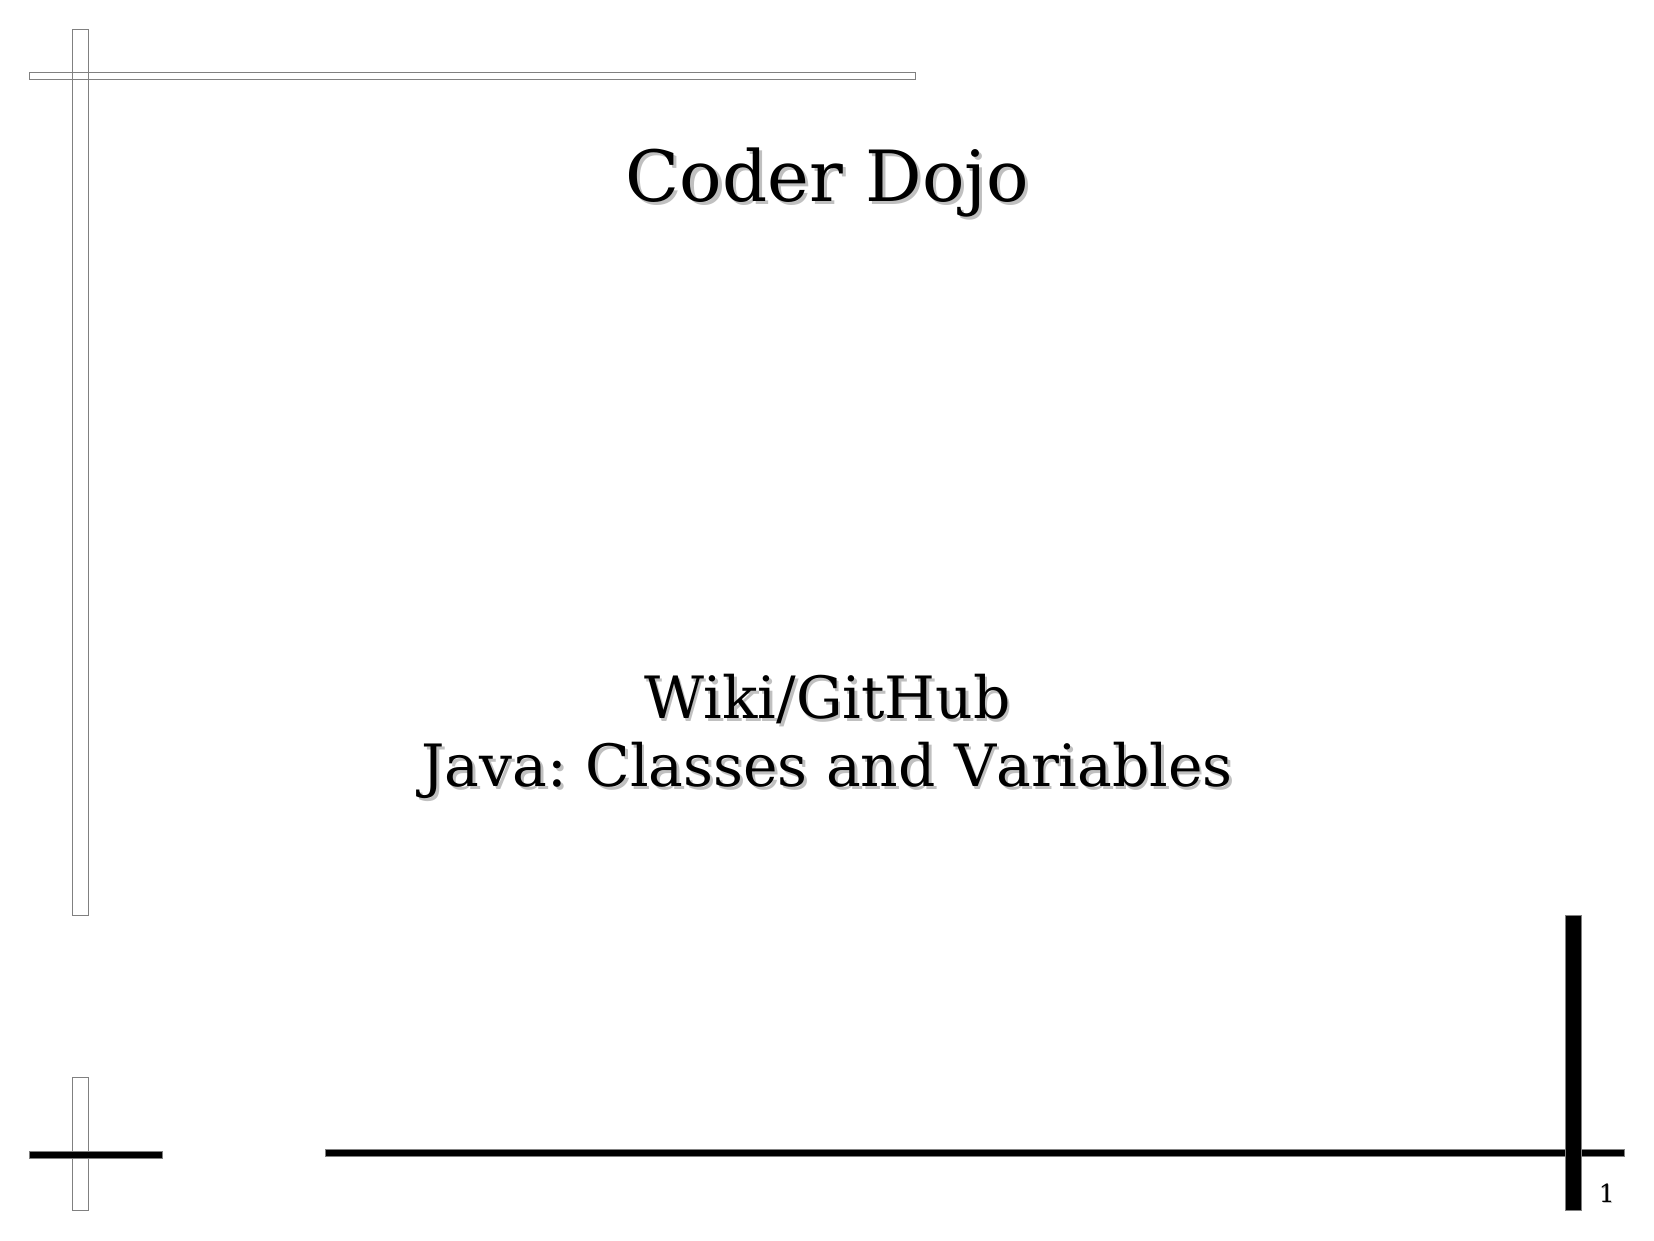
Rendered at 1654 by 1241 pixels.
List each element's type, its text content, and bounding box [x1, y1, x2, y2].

title Coder Dojo [121, 88, 1534, 266]
subtitle Wiki/GitHub Java: Classes and Variables [121, 338, 1534, 1127]
